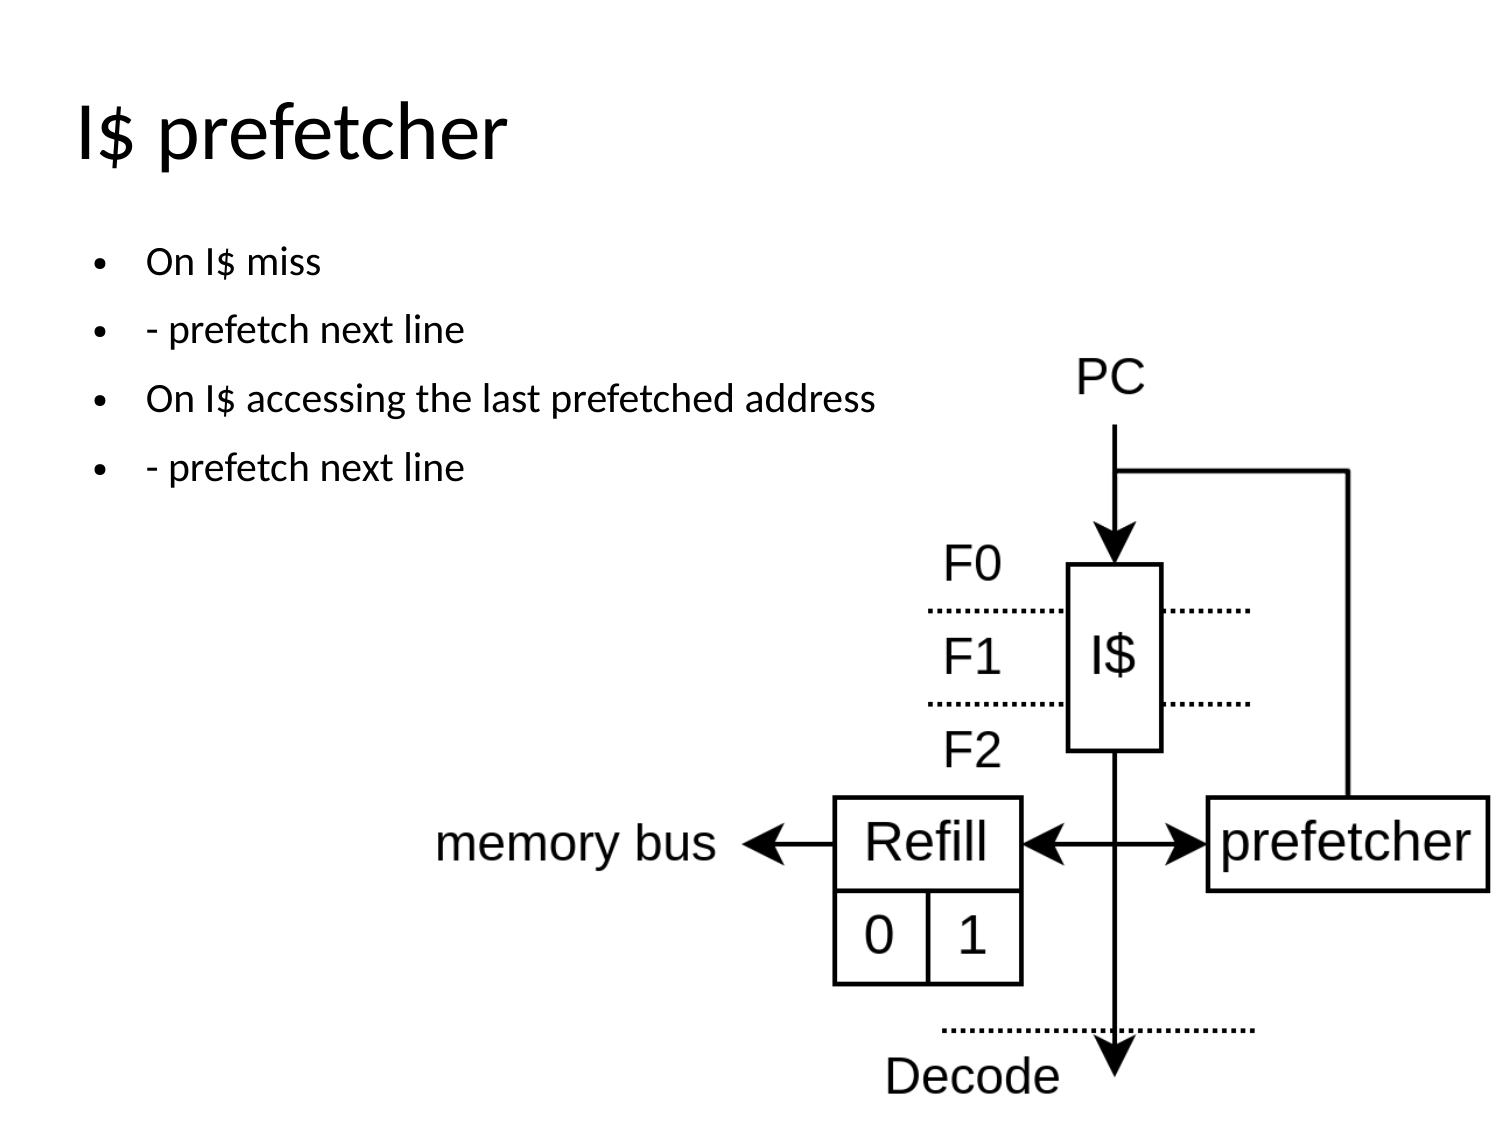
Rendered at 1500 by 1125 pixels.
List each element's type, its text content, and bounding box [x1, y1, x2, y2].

picture [366, 301, 1500, 1125]
title I$ prefetcher [75, 44, 1425, 233]
list On I$ miss - prefetch next line On I$ accessing the last prefetched address - prefetch next line [75, 174, 1111, 1013]
